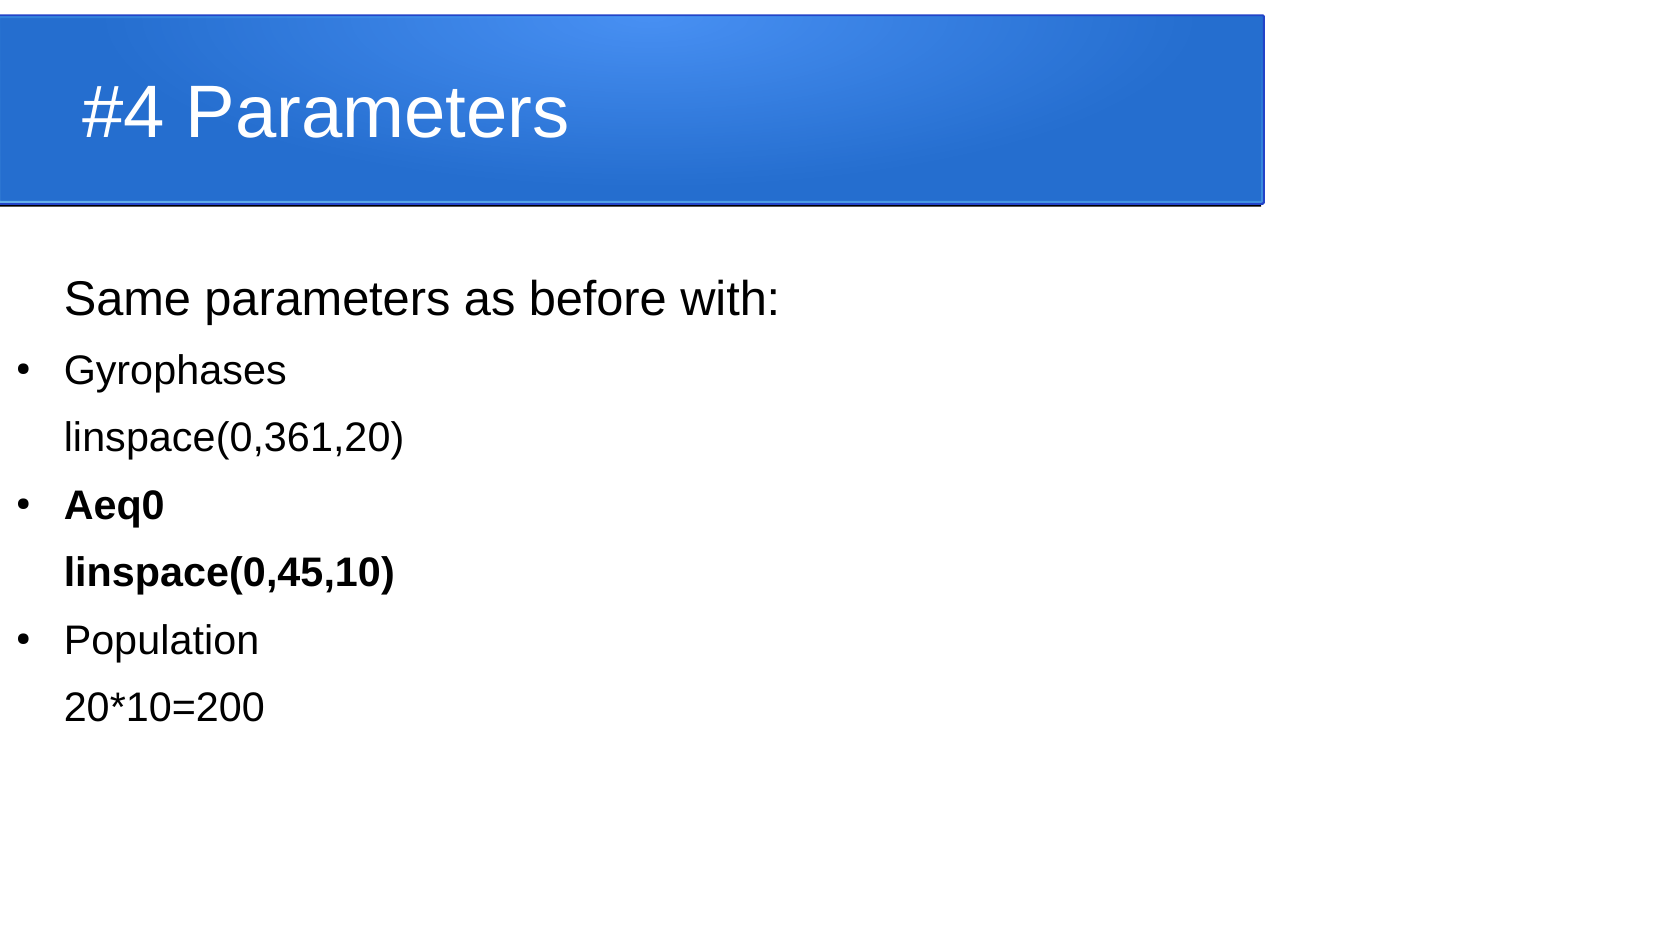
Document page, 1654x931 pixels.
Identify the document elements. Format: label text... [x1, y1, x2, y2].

title #4 Parameters [82, 35, 1235, 189]
list Same parameters as before with: Gyrophases linspace(0,361,20) Aeq0 linspace(0,45,10) Population 20*10=200 [0, 195, 1489, 735]
